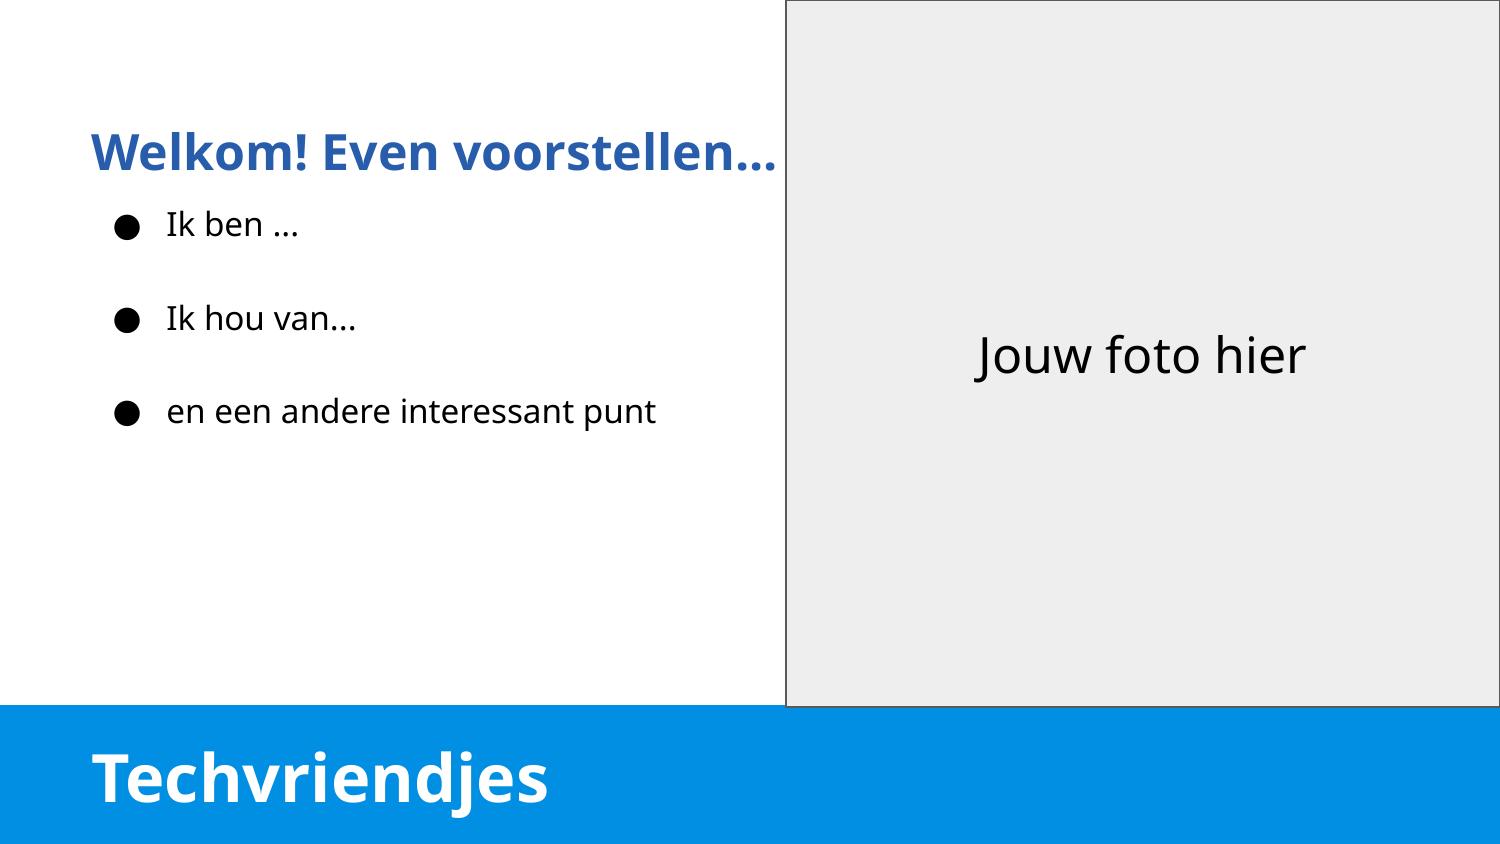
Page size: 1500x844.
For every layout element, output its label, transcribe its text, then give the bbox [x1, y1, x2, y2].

picture [0, 705, 1500, 844]
title Techvriendjes [76, 721, 1500, 828]
subtitle Welkom! Even voorstellen... [76, 75, 786, 152]
text_box Jouw foto hier [786, 0, 1500, 707]
list Ik ben ... Ik hou van... en een andere interessant punt [76, 168, 786, 500]
